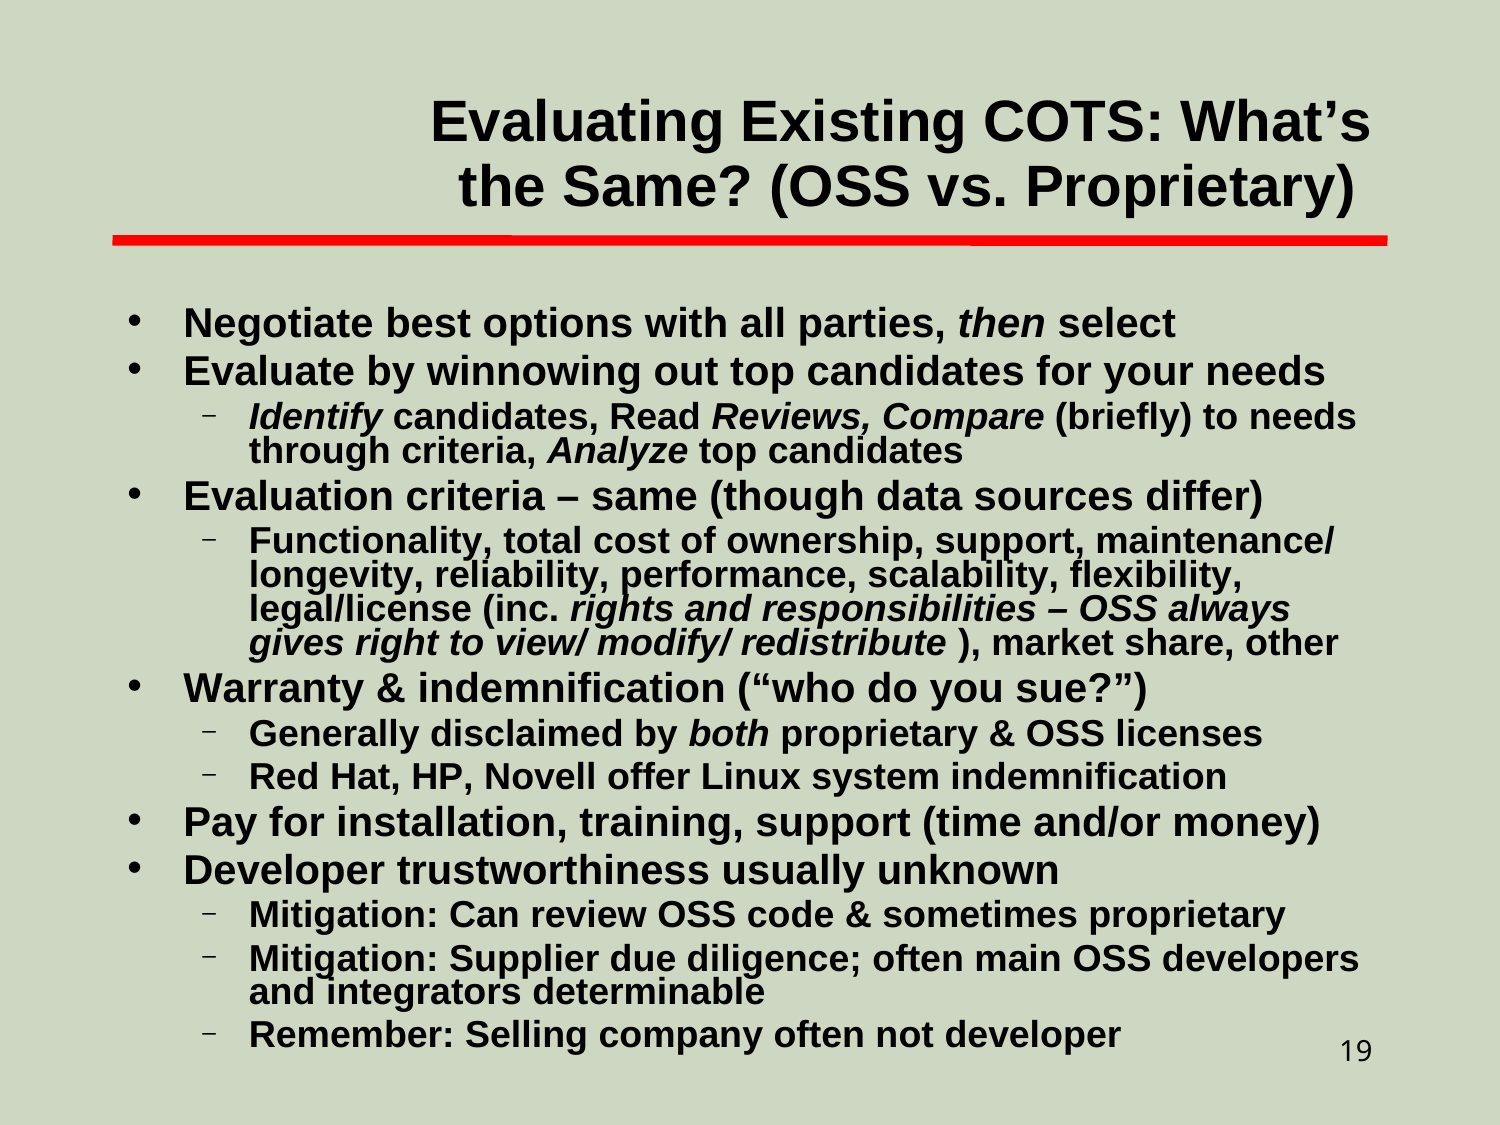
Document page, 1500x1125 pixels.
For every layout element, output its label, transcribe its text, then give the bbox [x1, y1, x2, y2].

title Evaluating Existing COTS: What’s the Same? (OSS vs. Proprietary) [337, 81, 1388, 228]
list Negotiate best options with all parties, then select Evaluate by winnowing out top candidates for your needs Identify candidates, Read Reviews, Compare (briefly) to needs through criteria, Analyze top candidates Evaluation criteria – same (though data sources differ) Functionality, total cost of ownership, support, maintenance/ longevity, reliability, performance, scalability, flexibility, legal/license (inc. rights and responsibilities – OSS always gives right to view/ modify/ redistribute ), market share, other Warranty & indemnification (“who do you sue?”) Generally disclaimed by both proprietary & OSS licenses Red Hat, HP, Novell offer Linux system indemnification Pay for installation, training, support (time and/or money) Developer trustworthiness usually unknown Mitigation: Can review OSS code & sometimes proprietary Mitigation: Supplier due diligence; often main OSS developers and integrators determinable Remember: Selling company often not developer [112, 299, 1388, 1077]
